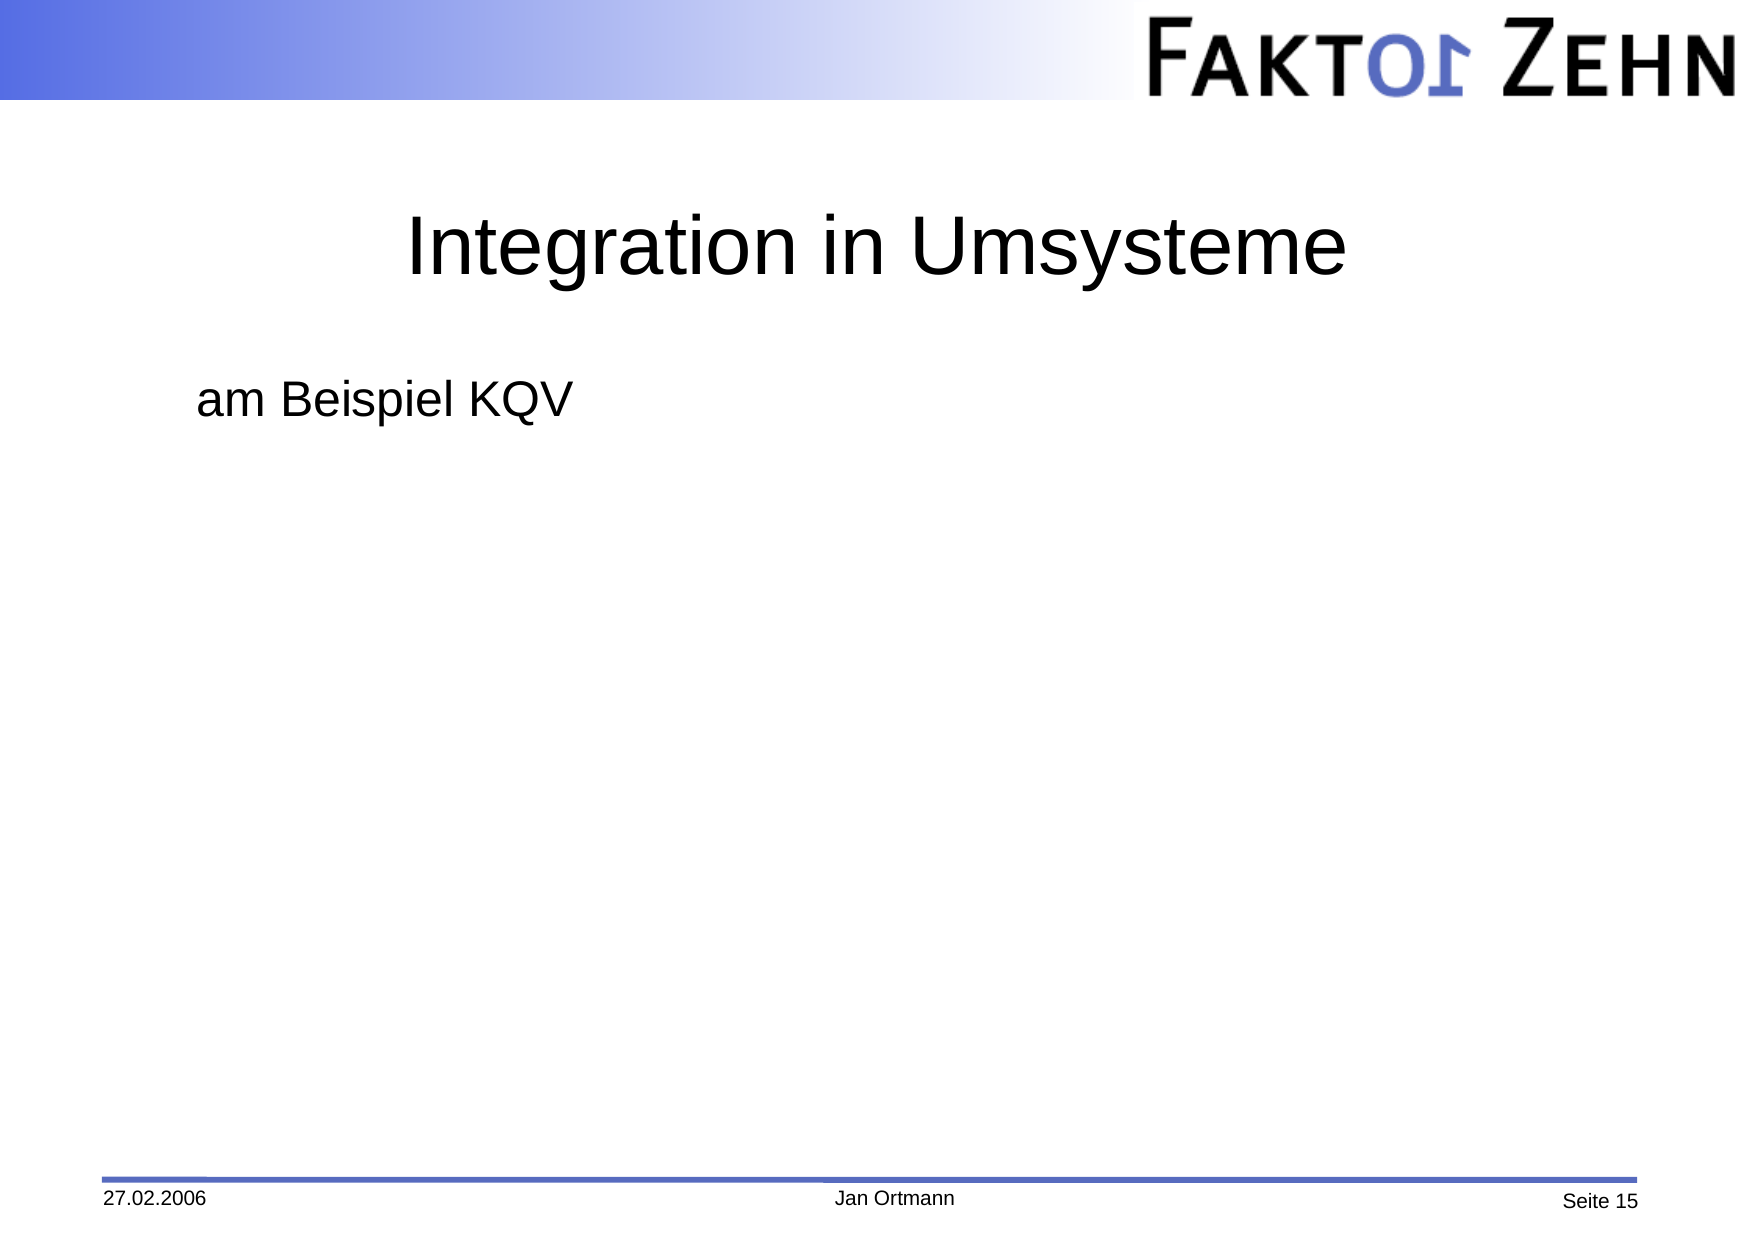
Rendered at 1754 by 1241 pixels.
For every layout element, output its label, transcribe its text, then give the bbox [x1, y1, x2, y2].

list am Beispiel KQV [179, 371, 1576, 1078]
title Integration in Umsysteme [179, 142, 1576, 349]
picture [1133, 2, 1749, 105]
